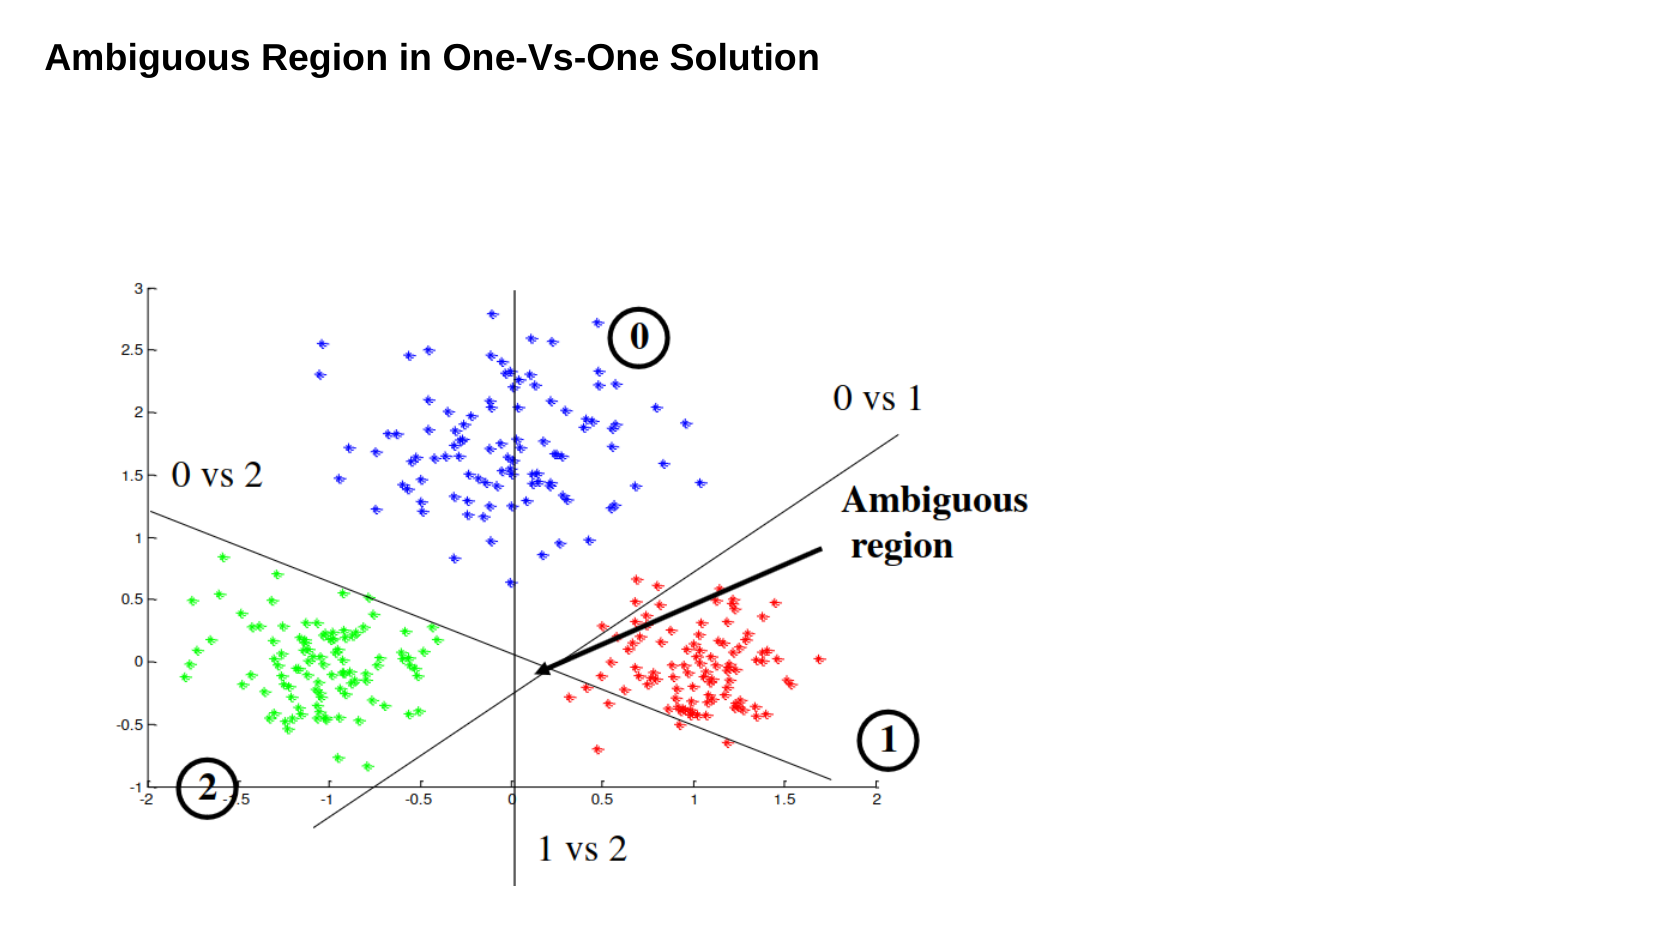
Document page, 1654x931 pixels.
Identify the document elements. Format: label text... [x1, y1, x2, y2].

picture [88, 234, 1059, 886]
text_box Ambiguous Region in One-Vs-One Solution [29, 29, 1211, 87]
